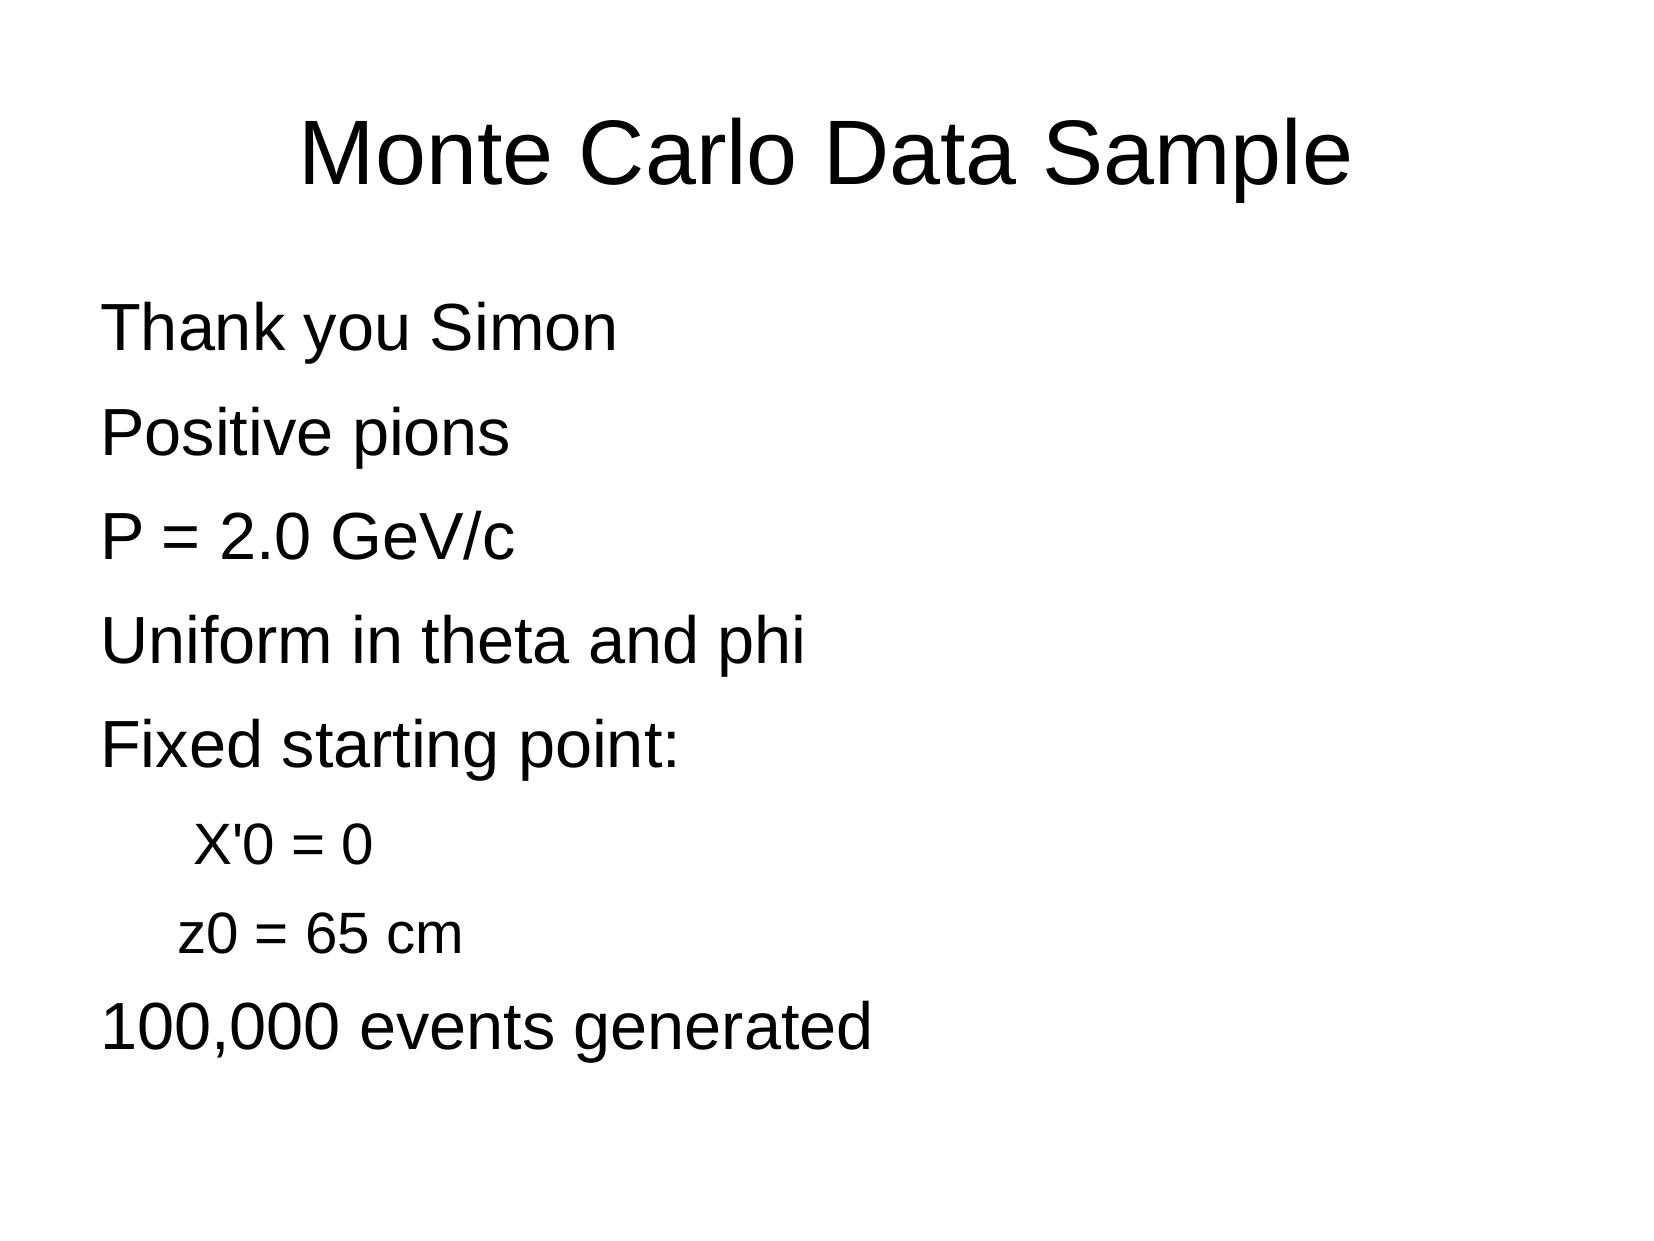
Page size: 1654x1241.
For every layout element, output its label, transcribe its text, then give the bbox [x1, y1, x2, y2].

list Thank you Simon Positive pions P = 2.0 GeV/c Uniform in theta and phi Fixed starting point: X'0 = 0 z0 = 65 cm 100,000 events generated [82, 290, 1571, 1109]
title Monte Carlo Data Sample [82, 49, 1571, 257]
